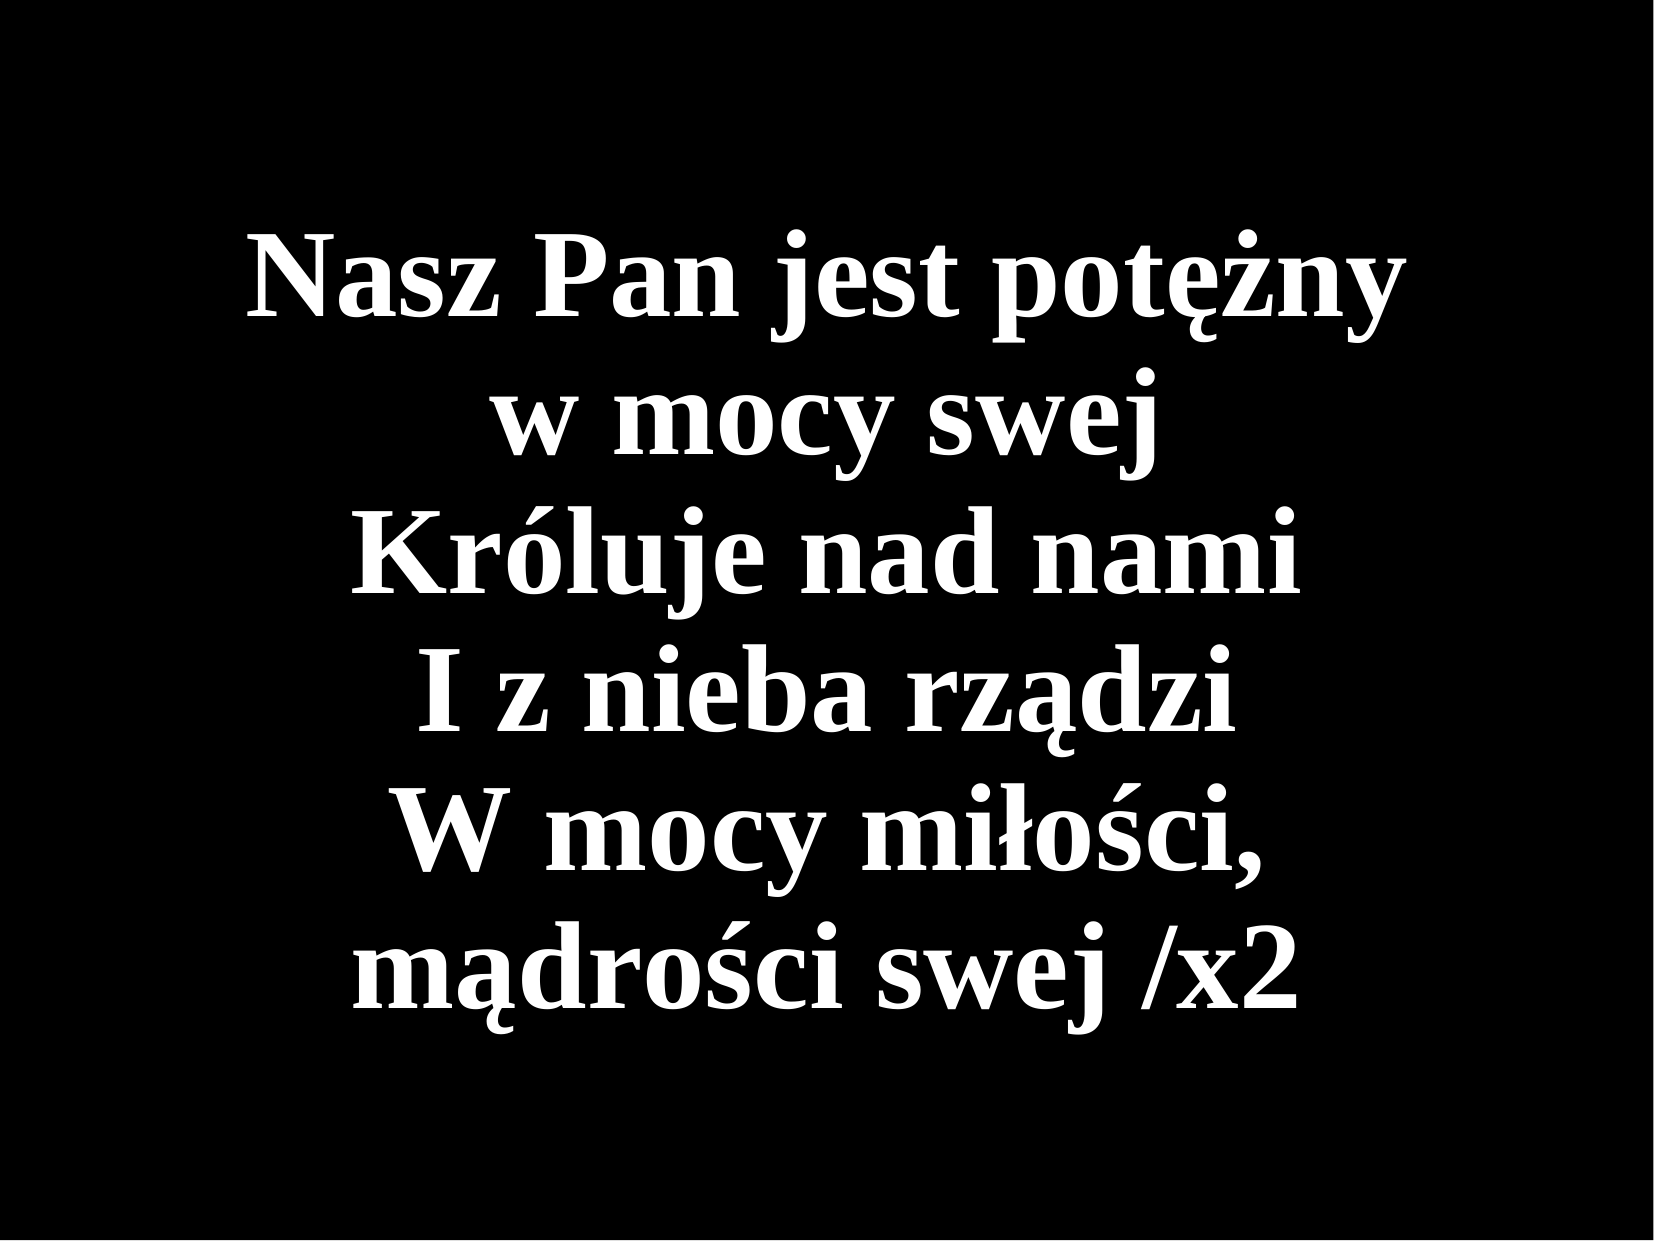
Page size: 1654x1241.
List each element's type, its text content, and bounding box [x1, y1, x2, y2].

title Nasz Pan jest potężny w mocy swej Króluje nad nami I z nieba rządzi W mocy miłości, mądrości swej /x2 [0, 0, 1654, 1241]
